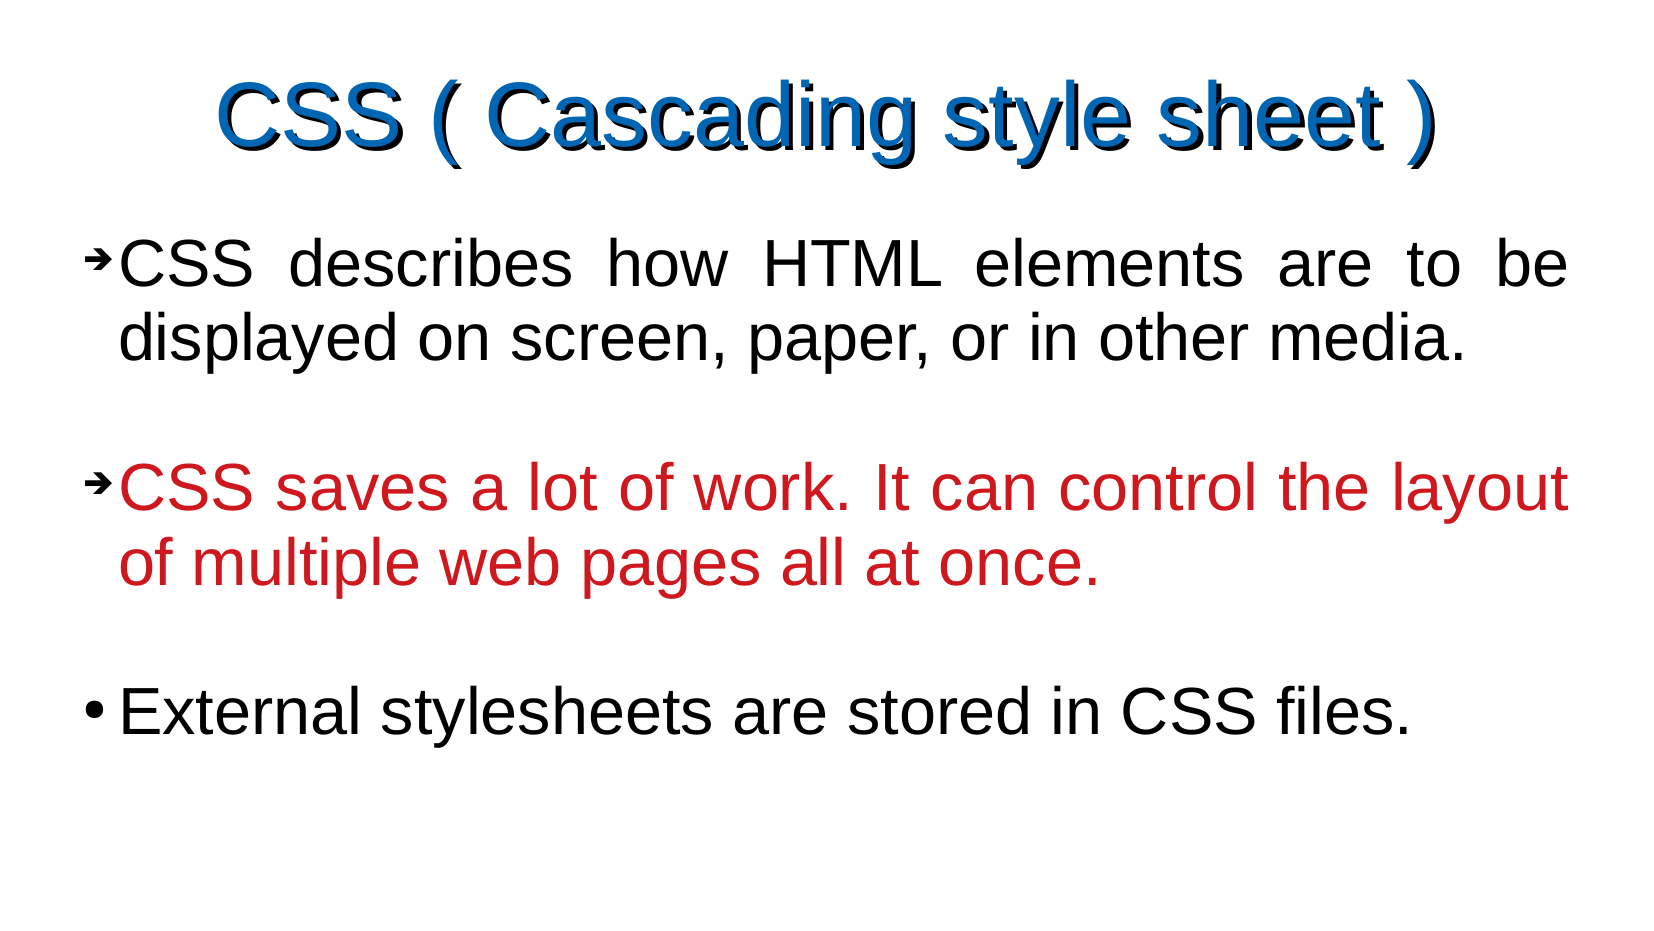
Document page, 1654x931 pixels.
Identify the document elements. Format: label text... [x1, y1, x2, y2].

subtitle CSS describes how HTML elements are to be displayed on screen, paper, or in other media. CSS saves a lot of work. It can control the layout of multiple web pages all at once. External stylesheets are stored in CSS files. [82, 217, 1571, 758]
title CSS ( Cascading style sheet ) [82, 37, 1571, 193]
